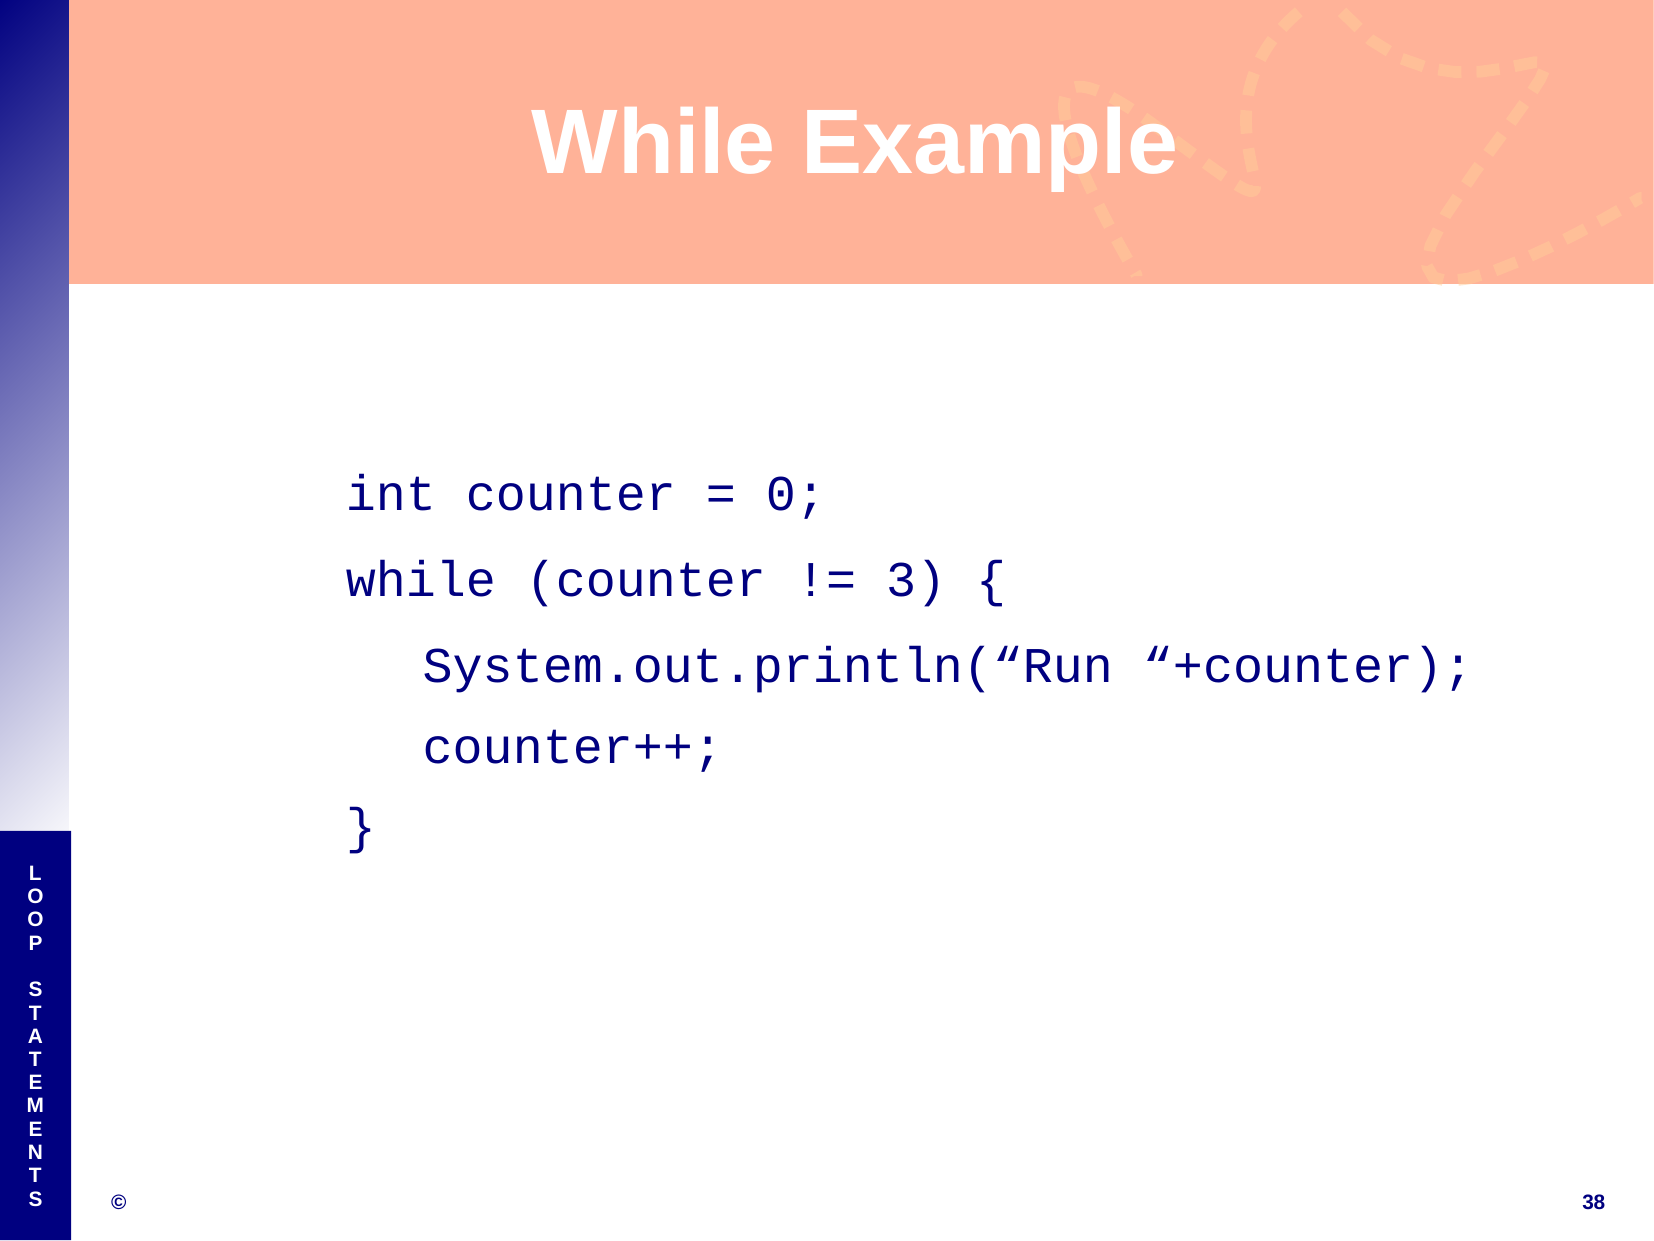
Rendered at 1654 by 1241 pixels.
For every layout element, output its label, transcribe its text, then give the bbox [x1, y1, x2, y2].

text_box L O O P S T A T E M E N T S [0, 831, 71, 1241]
title While Example [94, 37, 1617, 246]
list int counter = 0; while (counter != 3) { System.out.println(“Run “+counter); counter++; } [328, 468, 1489, 903]
